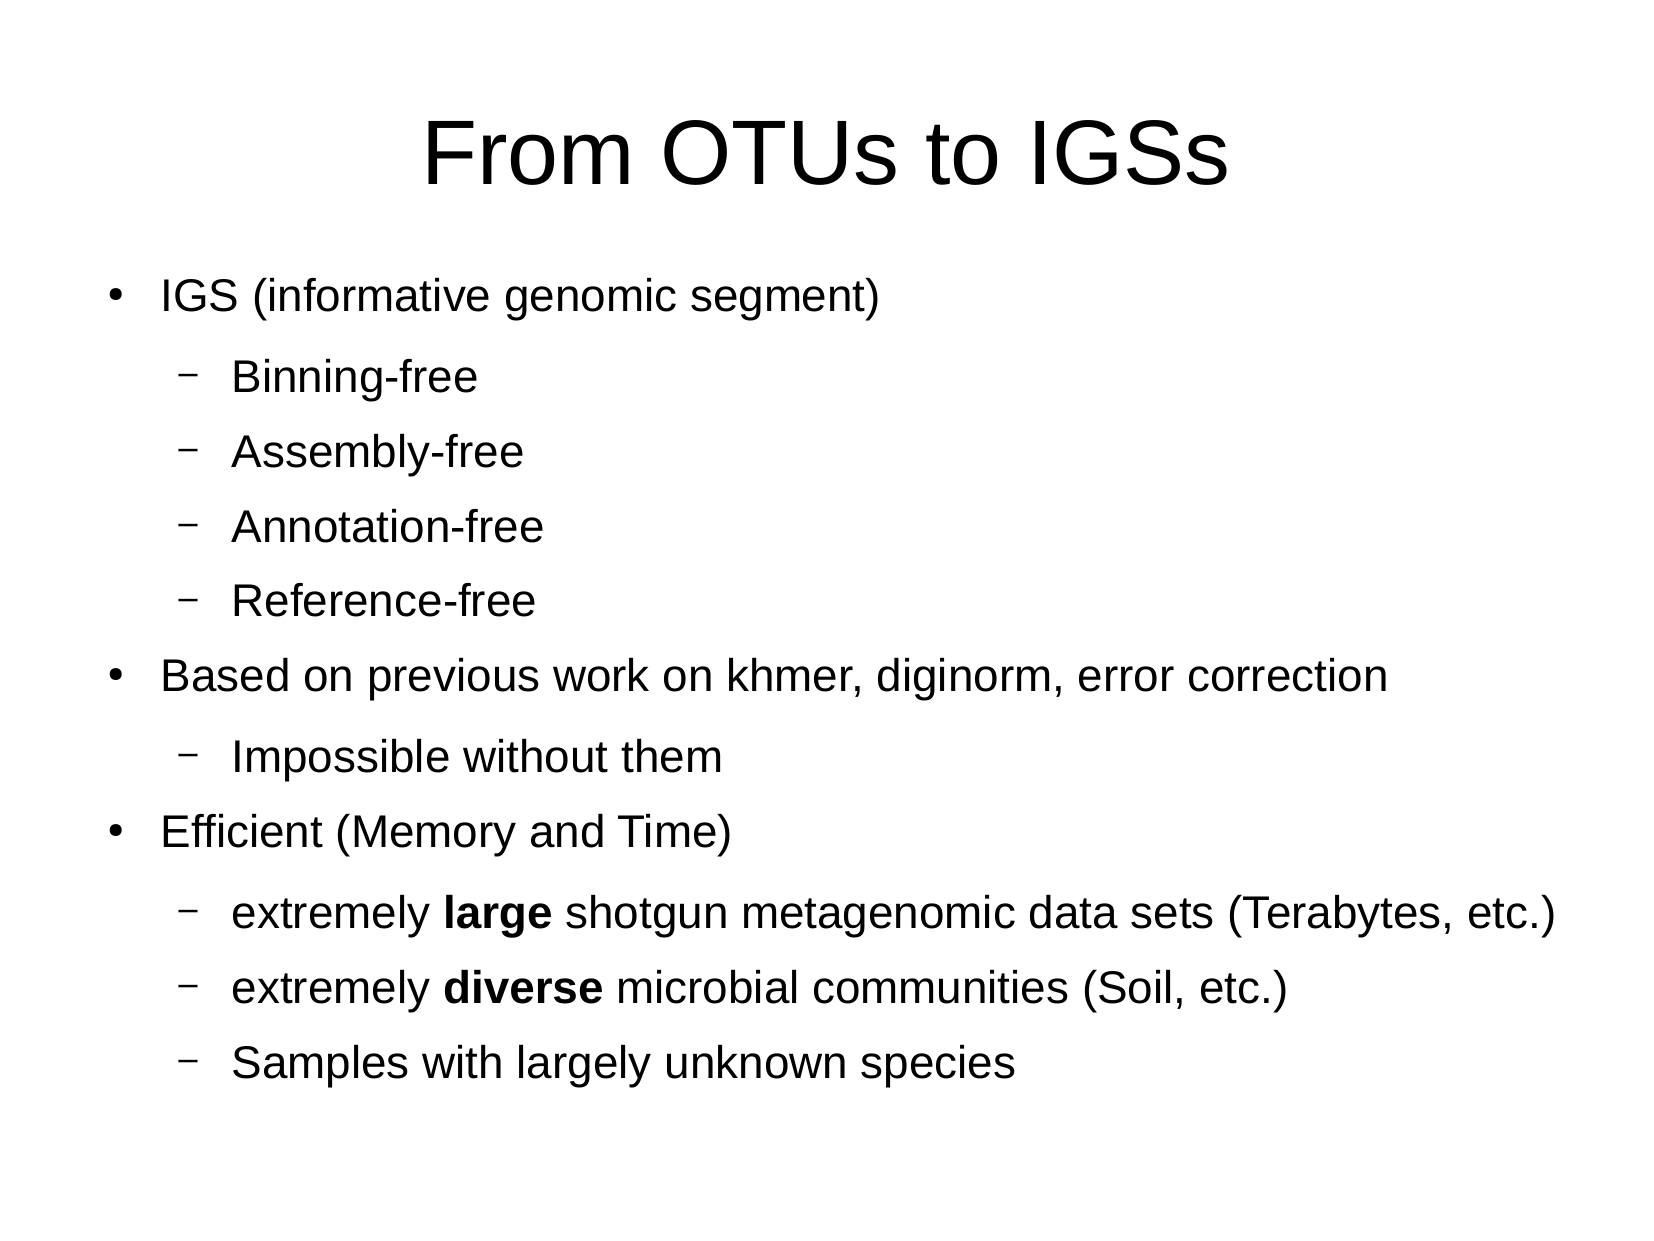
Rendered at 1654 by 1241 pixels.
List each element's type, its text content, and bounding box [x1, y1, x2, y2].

list IGS (informative genomic segment) Binning-free Assembly-free Annotation-free Reference-free Based on previous work on khmer, diginorm, error correction Impossible without them Efficient (Memory and Time) extremely large shotgun metagenomic data sets (Terabytes, etc.) extremely diverse microbial communities (Soil, etc.) Samples with largely unknown species [90, 270, 1579, 1130]
title From OTUs to IGSs [82, 49, 1571, 257]
